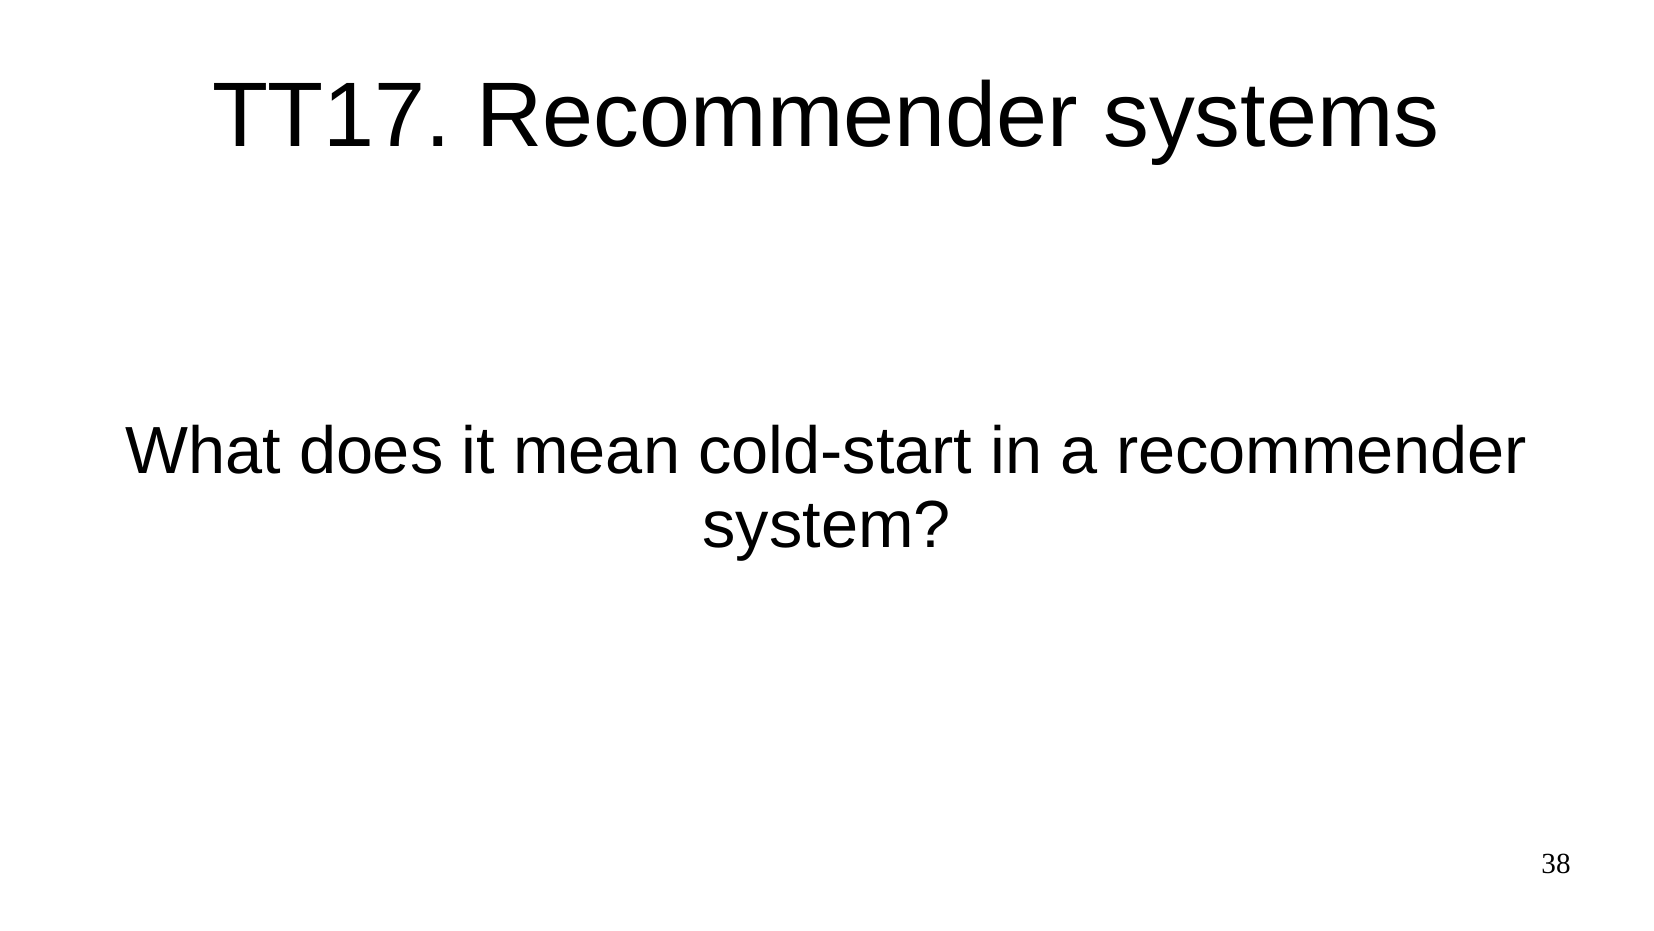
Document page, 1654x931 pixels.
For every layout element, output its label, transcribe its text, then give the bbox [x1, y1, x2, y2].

subtitle What does it mean cold-start in a recommender system? [82, 217, 1571, 758]
title TT17. Recommender systems [82, 37, 1571, 193]
